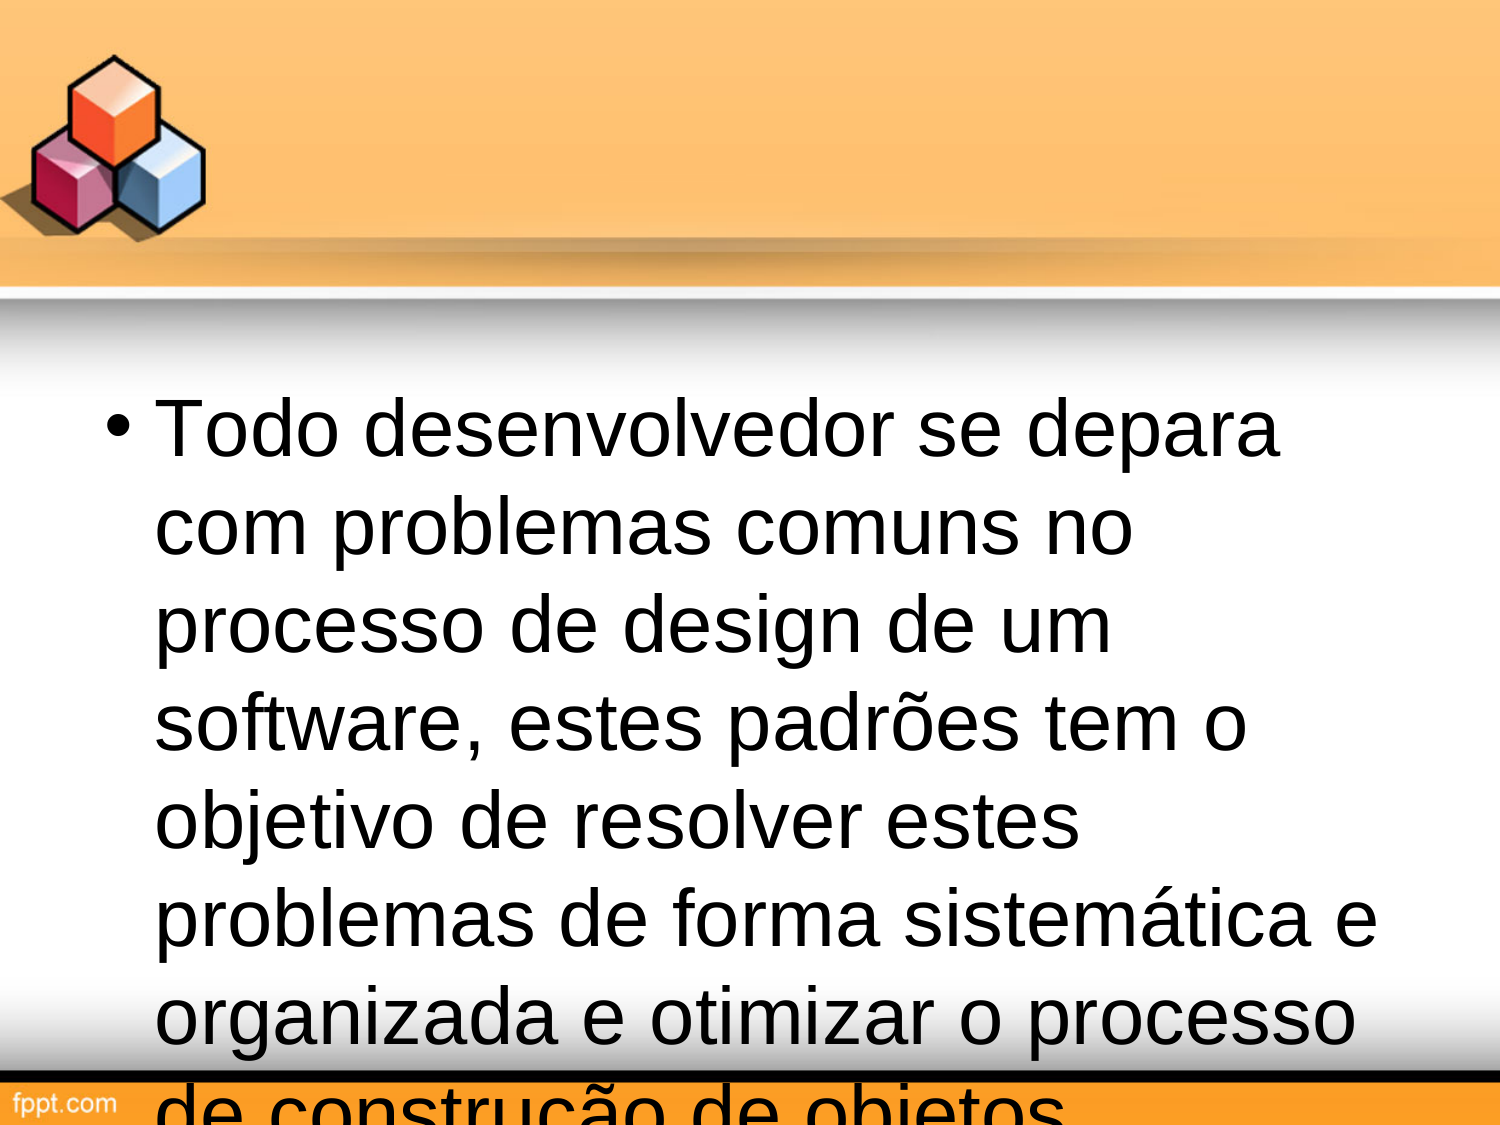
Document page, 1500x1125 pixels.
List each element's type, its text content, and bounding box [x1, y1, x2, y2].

list Todo desenvolvedor se depara com problemas comuns no processo de design de um software, estes padrões tem o objetivo de resolver estes problemas de forma sistemática e organizada e otimizar o processo de construção de objetos. [90, 367, 1411, 1125]
picture [0, 0, 1500, 1125]
